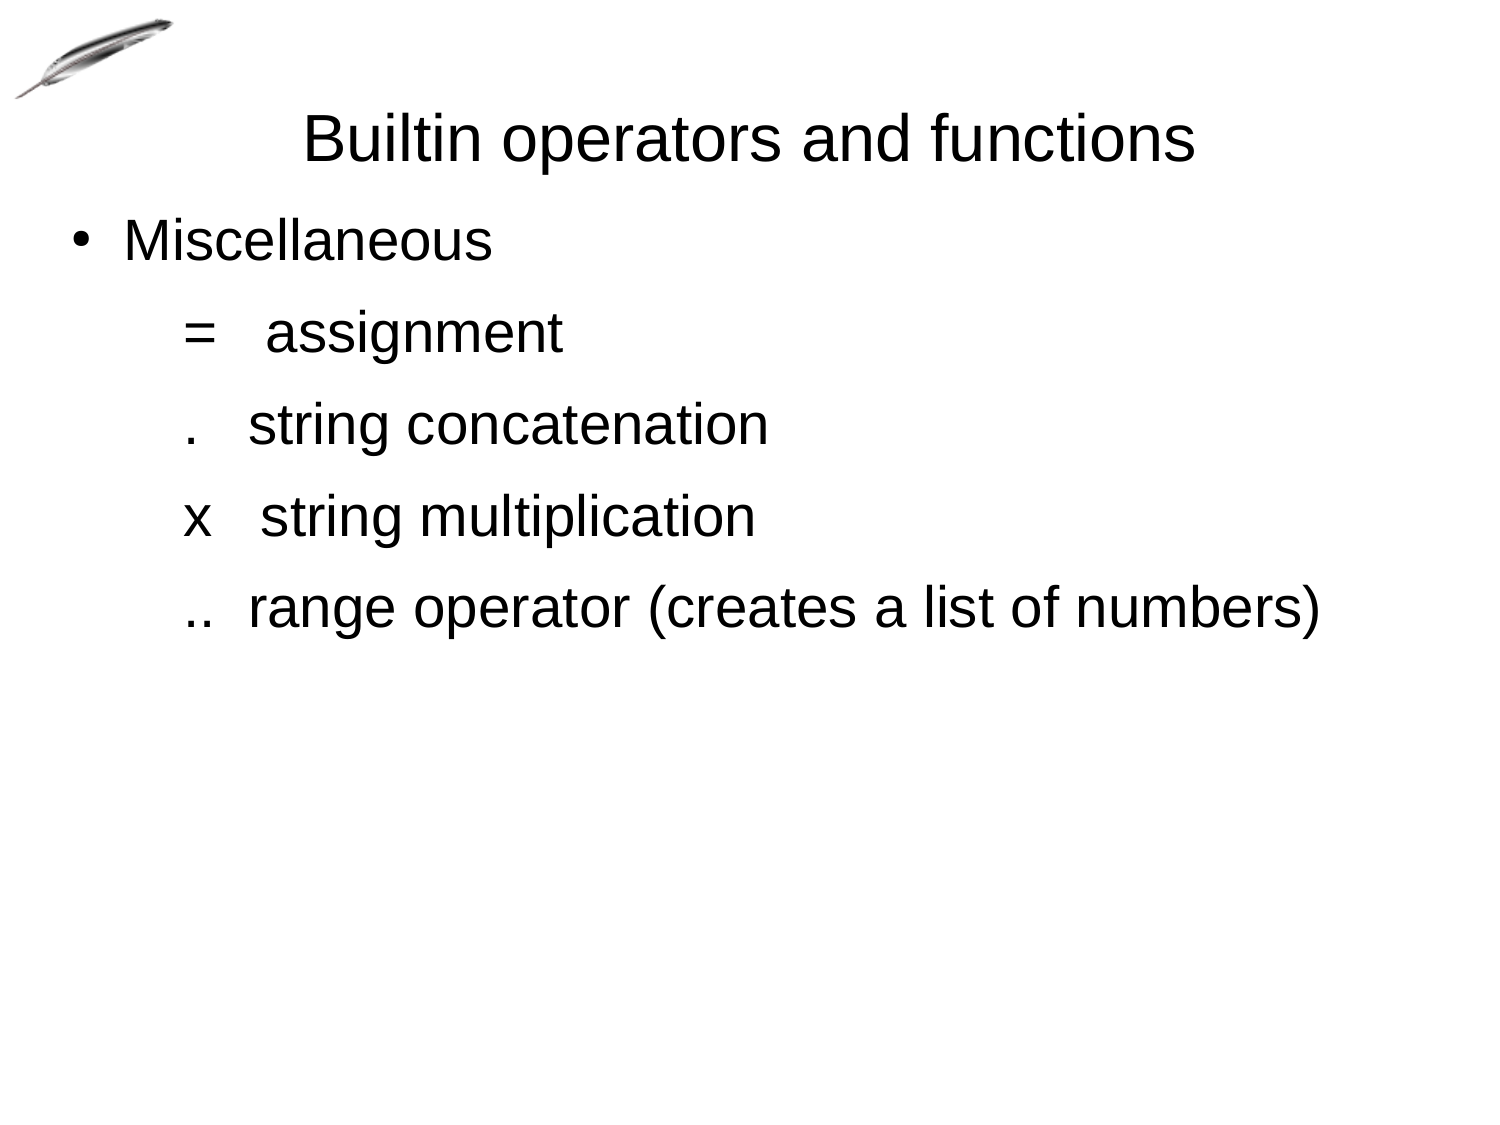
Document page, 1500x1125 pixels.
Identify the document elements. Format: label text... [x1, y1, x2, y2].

picture [11, 17, 179, 101]
title Builtin operators and functions [75, 44, 1425, 207]
list Miscellaneous = assignment . string concatenation x string multiplication .. range operator (creates a list of numbers) [53, 207, 1447, 1084]
